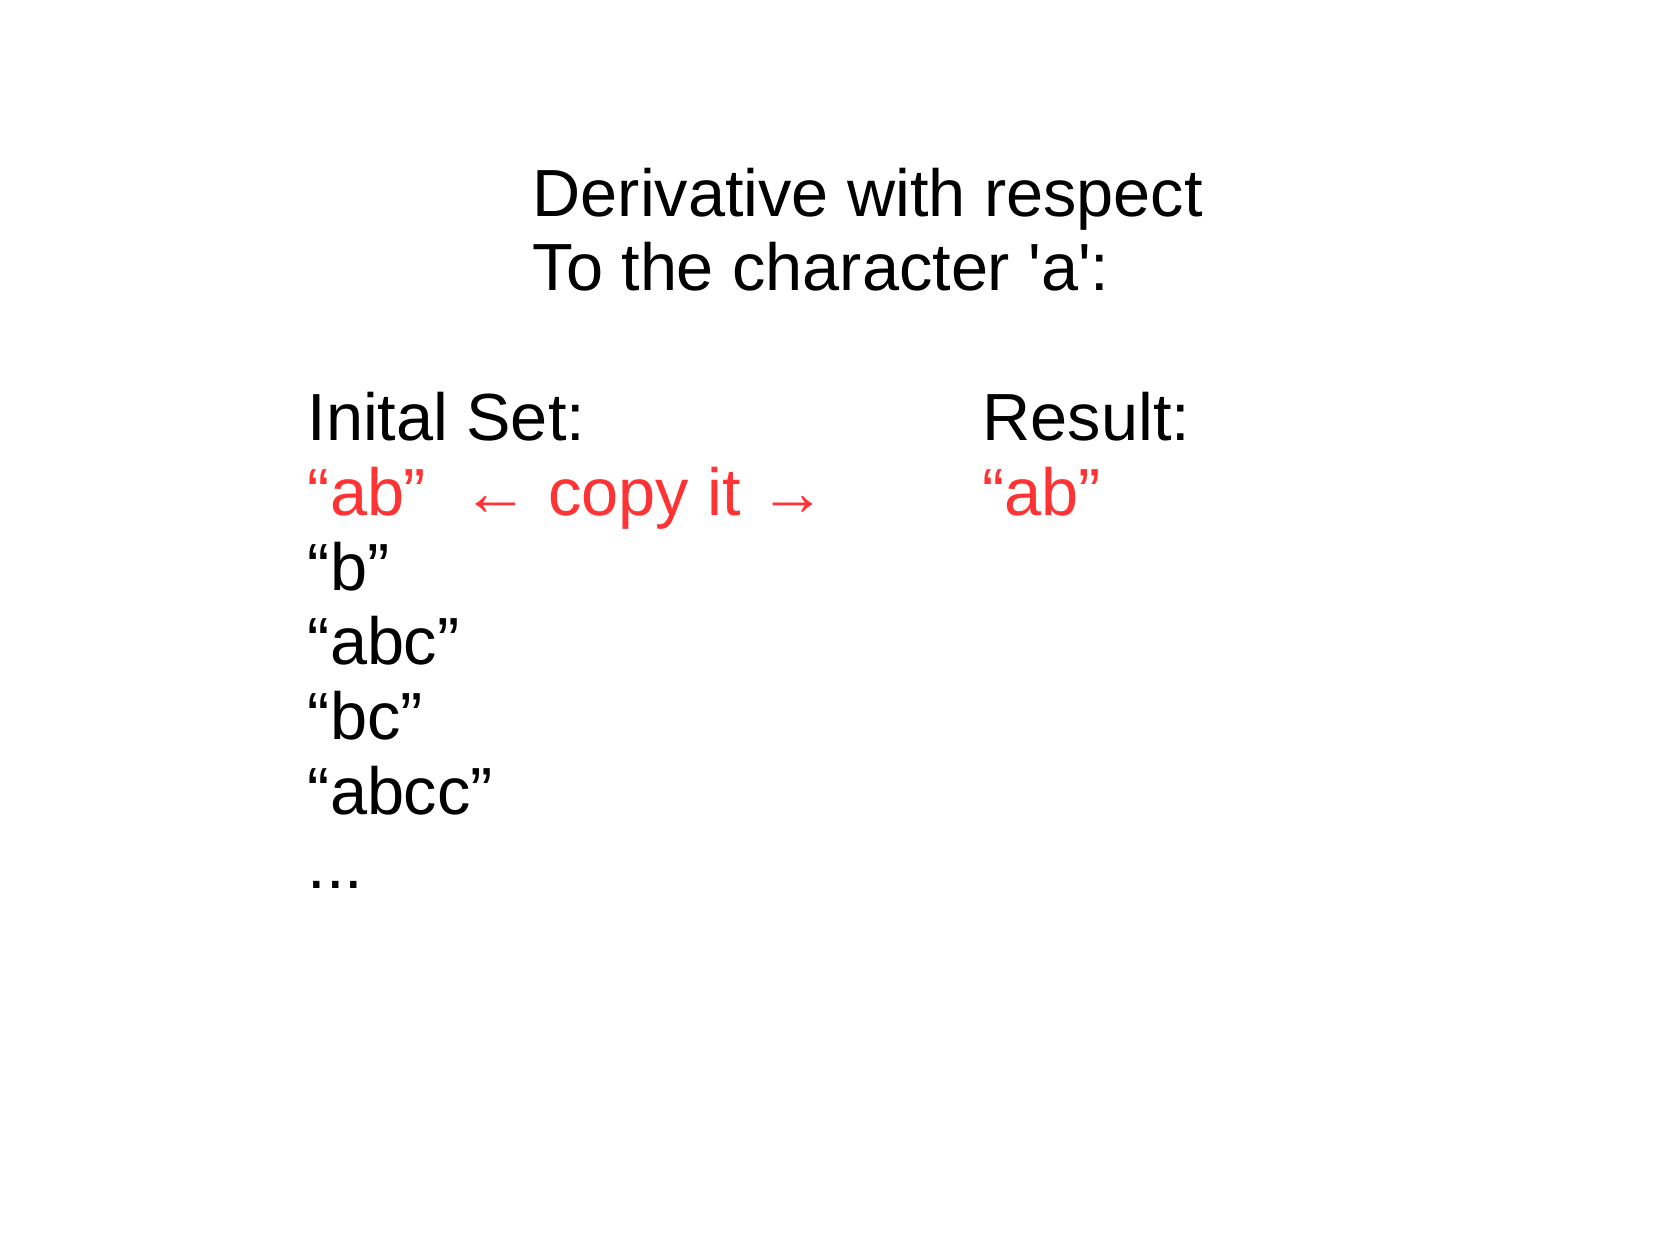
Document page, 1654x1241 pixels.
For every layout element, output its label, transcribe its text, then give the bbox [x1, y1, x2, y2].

subtitle Derivative with respect To the character 'a': Inital Set: Result: “ab” ← copy it → “ab” “b” “abc” “bc” “abcc” ... [82, 49, 1571, 1010]
